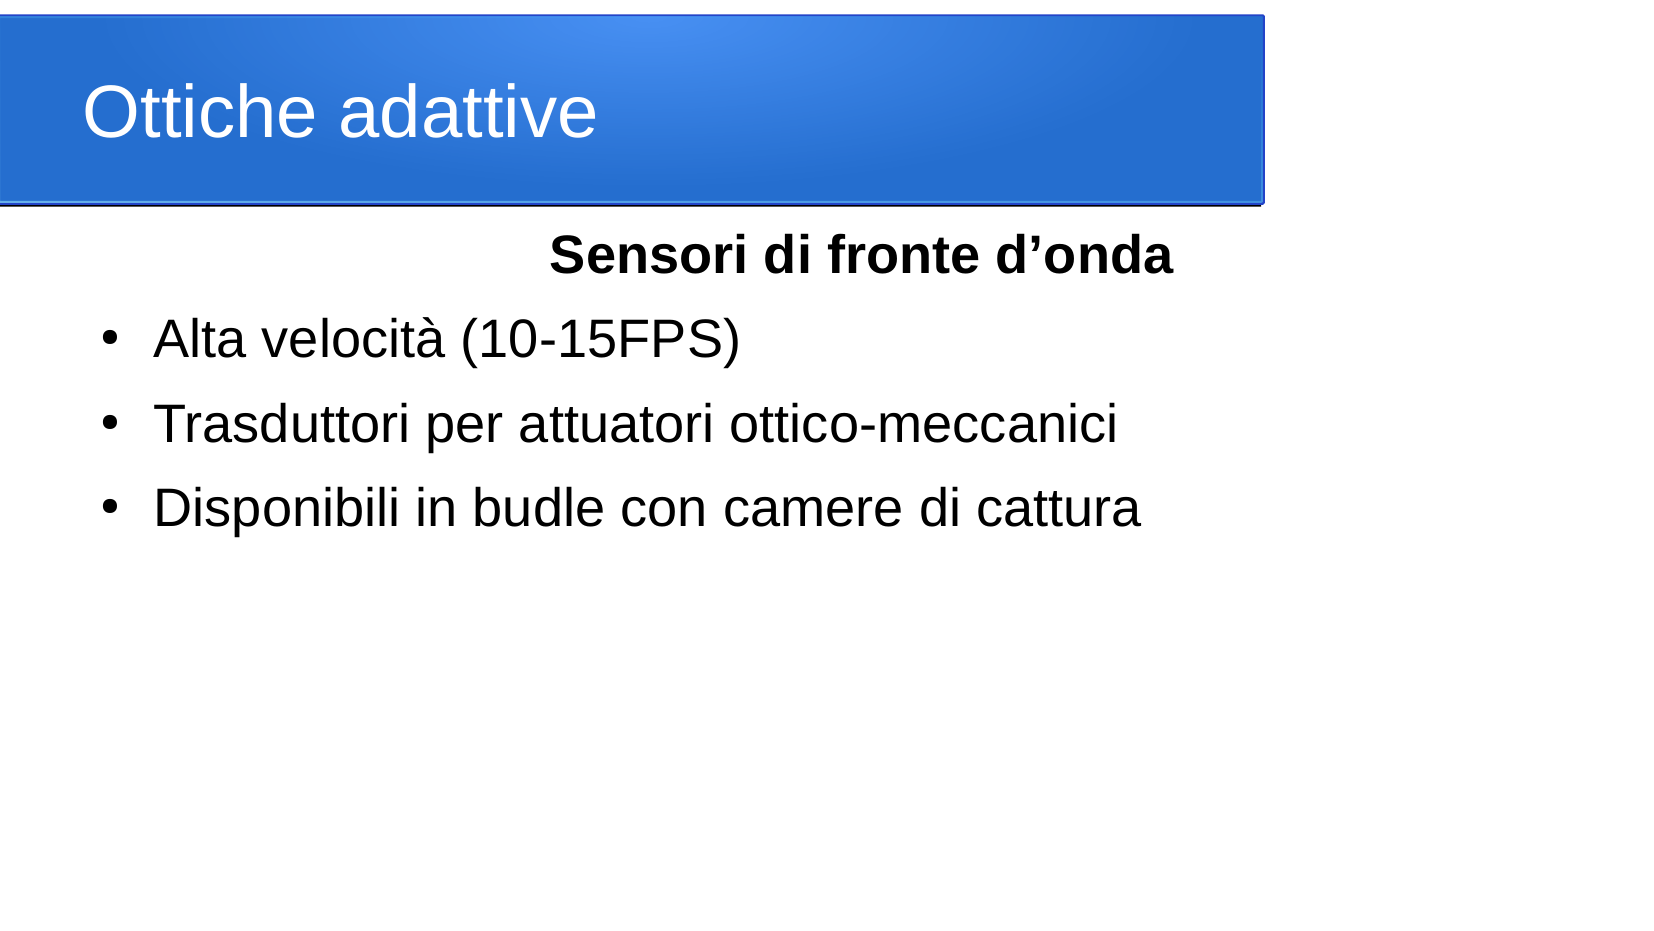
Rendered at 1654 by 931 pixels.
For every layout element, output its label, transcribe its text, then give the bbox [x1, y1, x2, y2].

title Ottiche adattive [82, 35, 1235, 189]
list Sensori di fronte d’onda Alta velocità (10-15FPS) Trasduttori per attuatori ottico-meccanici Disponibili in budle con camere di cattura [82, 224, 1571, 764]
